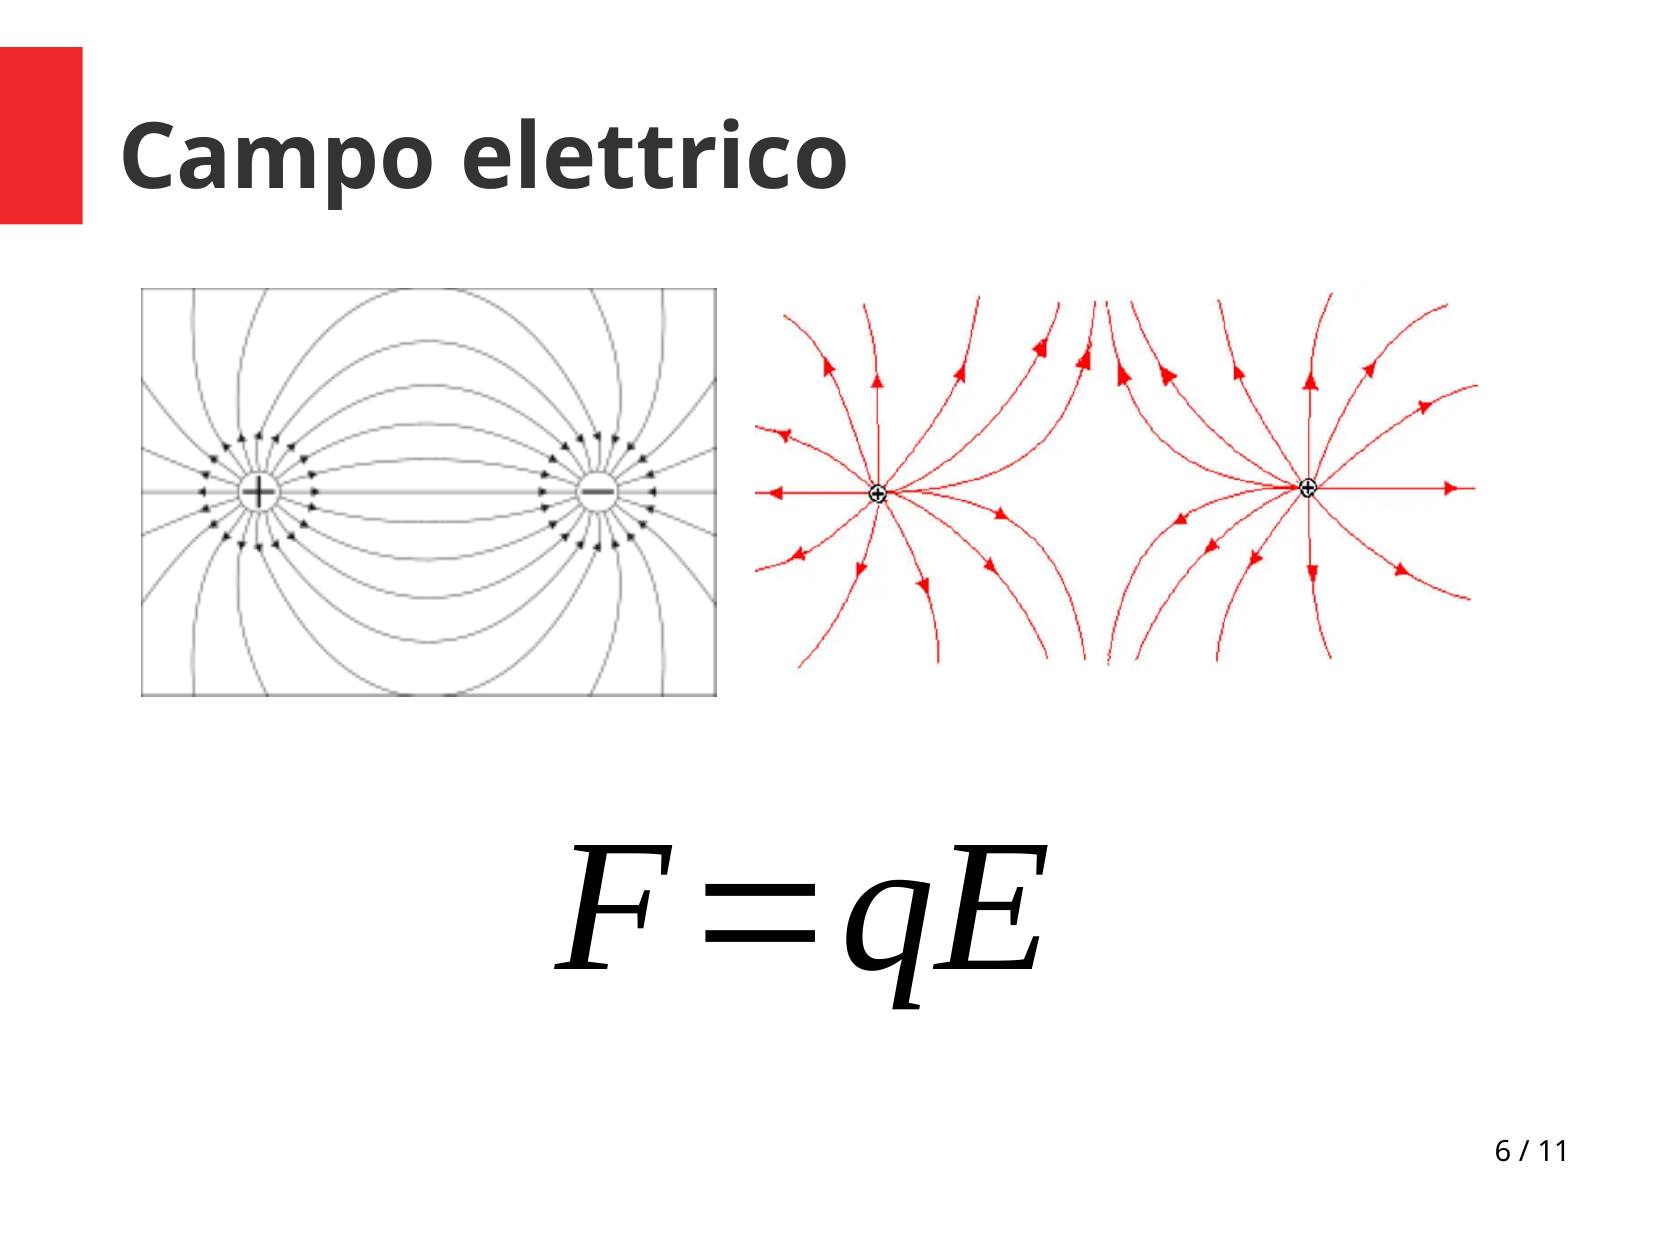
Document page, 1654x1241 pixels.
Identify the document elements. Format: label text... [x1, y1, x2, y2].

chart [496, 803, 1108, 1014]
title Campo elettrico [118, 49, 1571, 257]
picture [755, 283, 1478, 697]
picture [141, 288, 717, 697]
